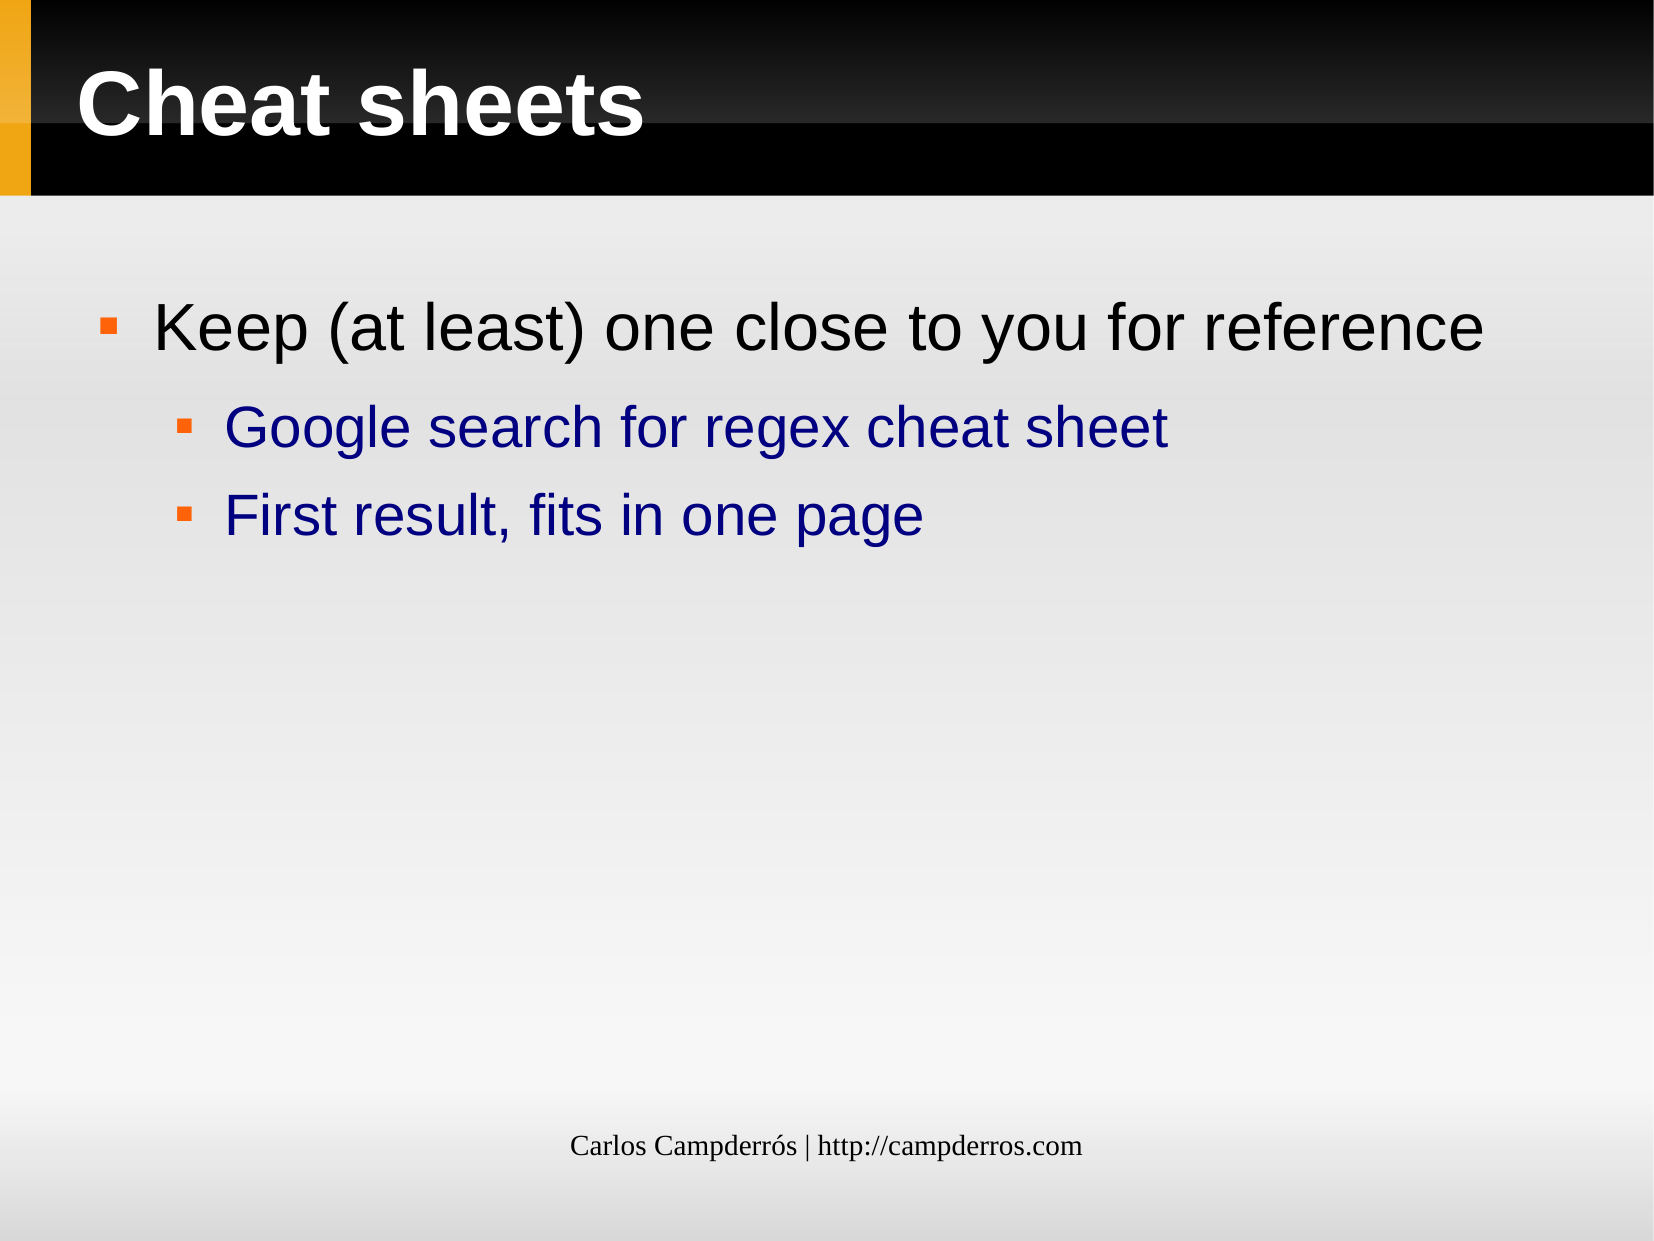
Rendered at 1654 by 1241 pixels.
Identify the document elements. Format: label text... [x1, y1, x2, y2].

list Keep (at least) one close to you for reference Google search for regex cheat sheet First result, fits in one page [82, 290, 1571, 1109]
title Cheat sheets [76, 0, 1565, 208]
picture [0, 0, 1654, 1241]
